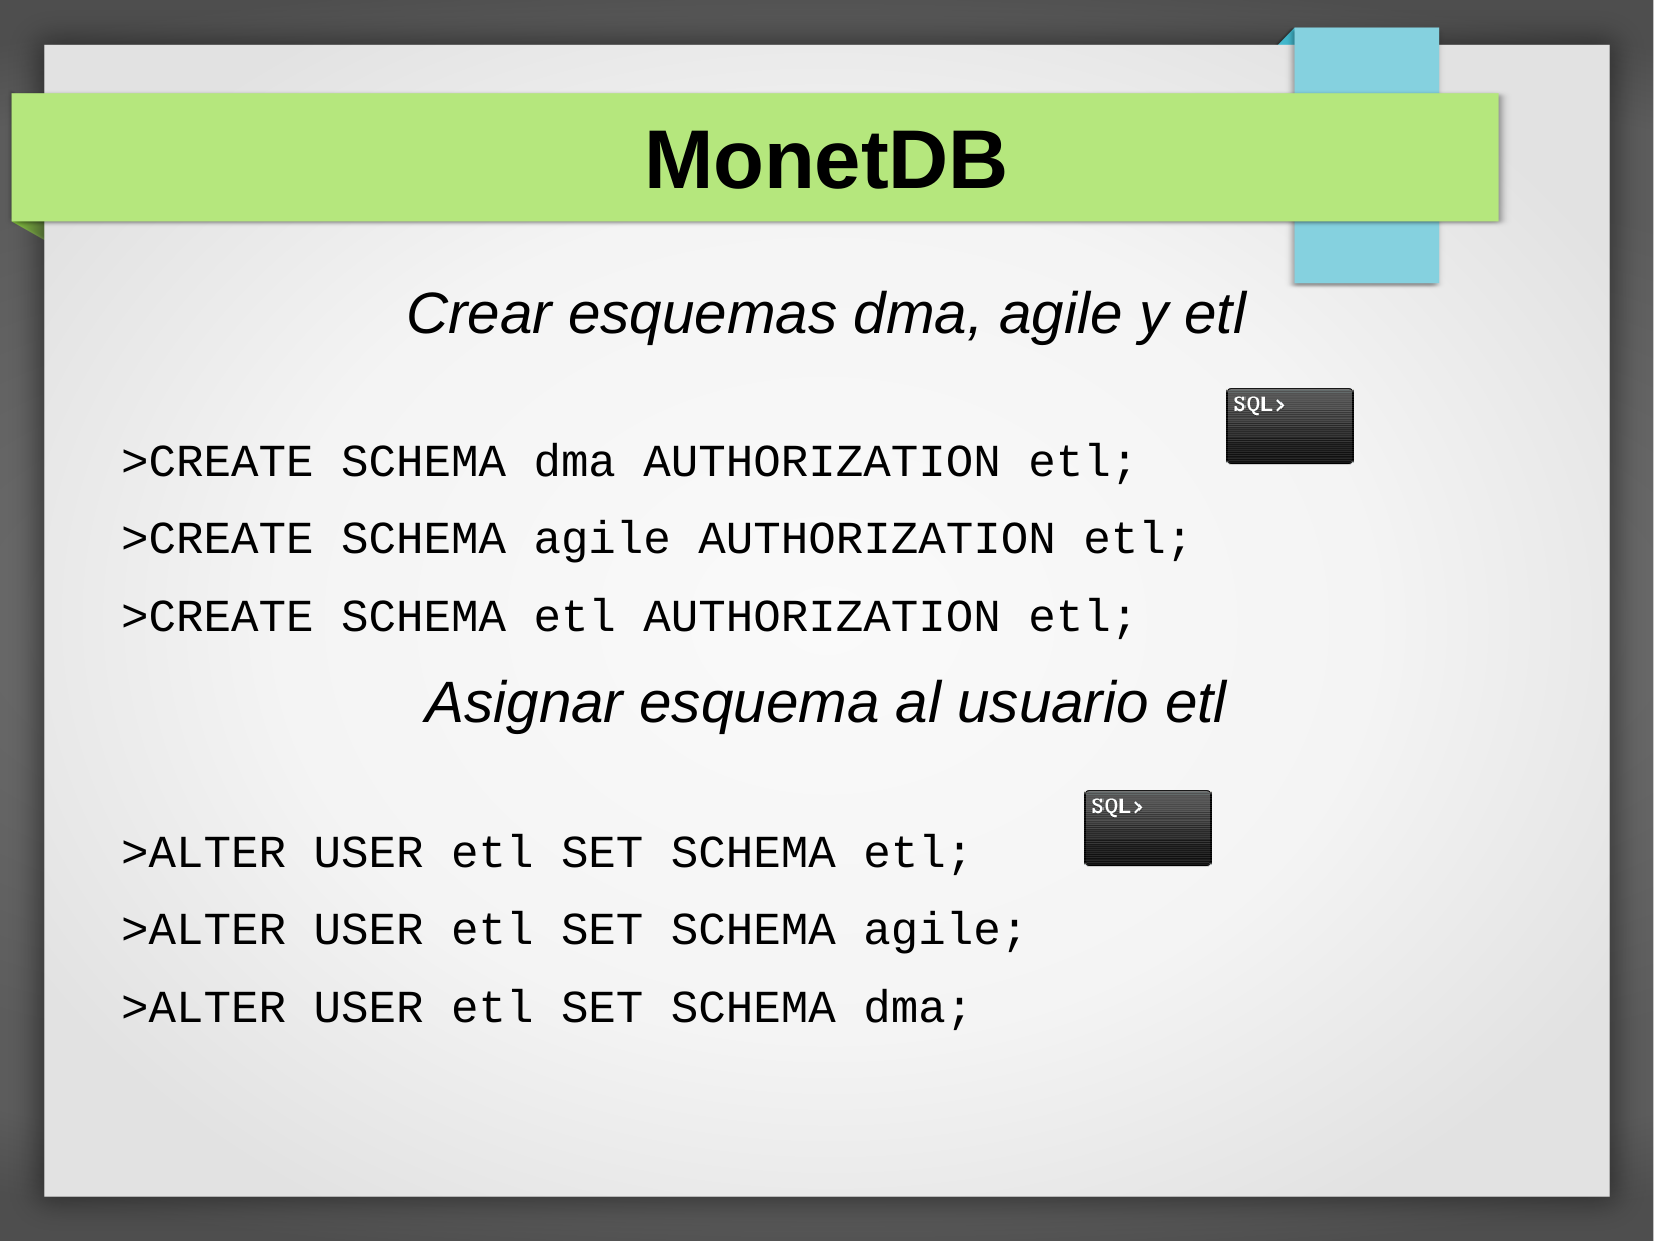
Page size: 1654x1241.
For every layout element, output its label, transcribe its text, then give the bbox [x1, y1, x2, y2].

picture [0, 0, 1654, 1241]
text_box >CREATE SCHEMA dma AUTHORIZATION etl; >CREATE SCHEMA agile AUTHORIZATION etl; >CREATE SCHEMA etl AUTHORIZATION etl; [106, 405, 1418, 628]
title Crear esquemas dma, agile y etl [70, 259, 1583, 367]
text_box >ALTER USER etl SET SCHEMA etl; >ALTER USER etl SET SCHEMA agile; >ALTER USER etl SET SCHEMA dma; [106, 796, 1406, 1019]
title Asignar esquema al usuario etl [70, 649, 1583, 756]
title MonetDB [70, 106, 1583, 213]
